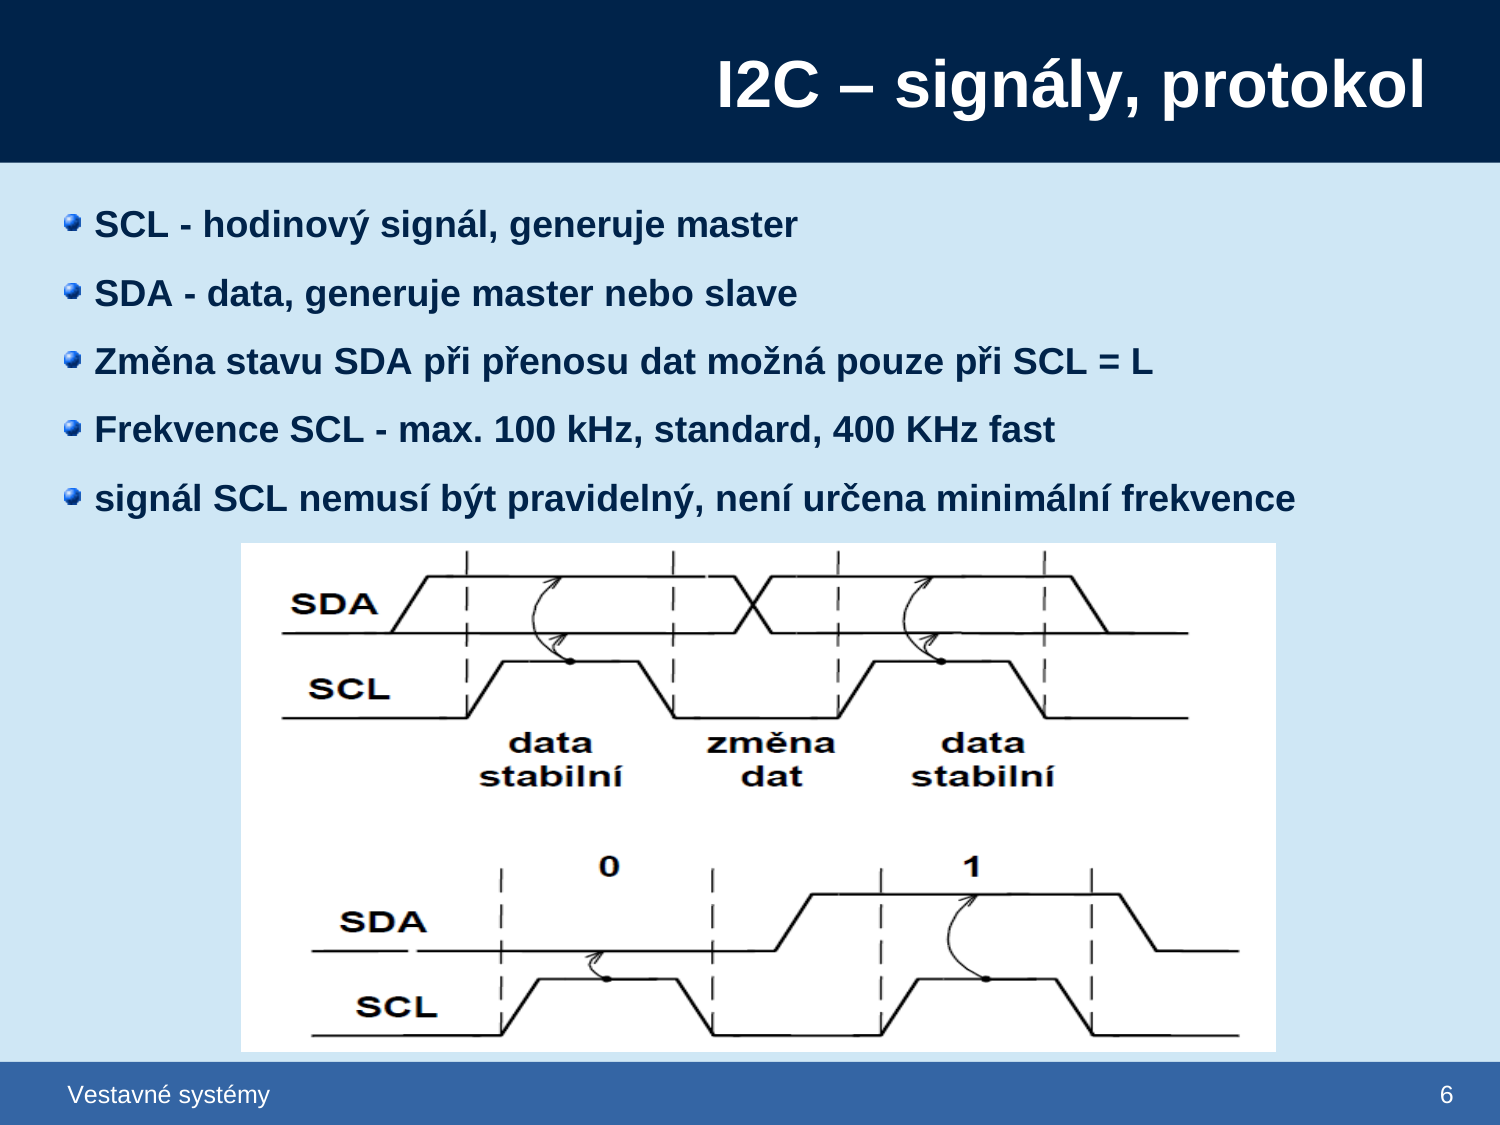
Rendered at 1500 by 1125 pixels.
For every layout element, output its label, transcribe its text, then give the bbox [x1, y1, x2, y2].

picture [241, 543, 1276, 1052]
list SCL - hodinový signál, generuje master SDA - data, generuje master nebo slave Změna stavu SDA při přenosu dat možná pouze při SCL = L Frekvence SCL - max. 100 kHz, standard, 400 KHz fast signál SCL nemusí být pravidelný, není určena minimální frekvence [50, 187, 1450, 532]
title I2C – signály, protokol [47, 0, 1443, 164]
